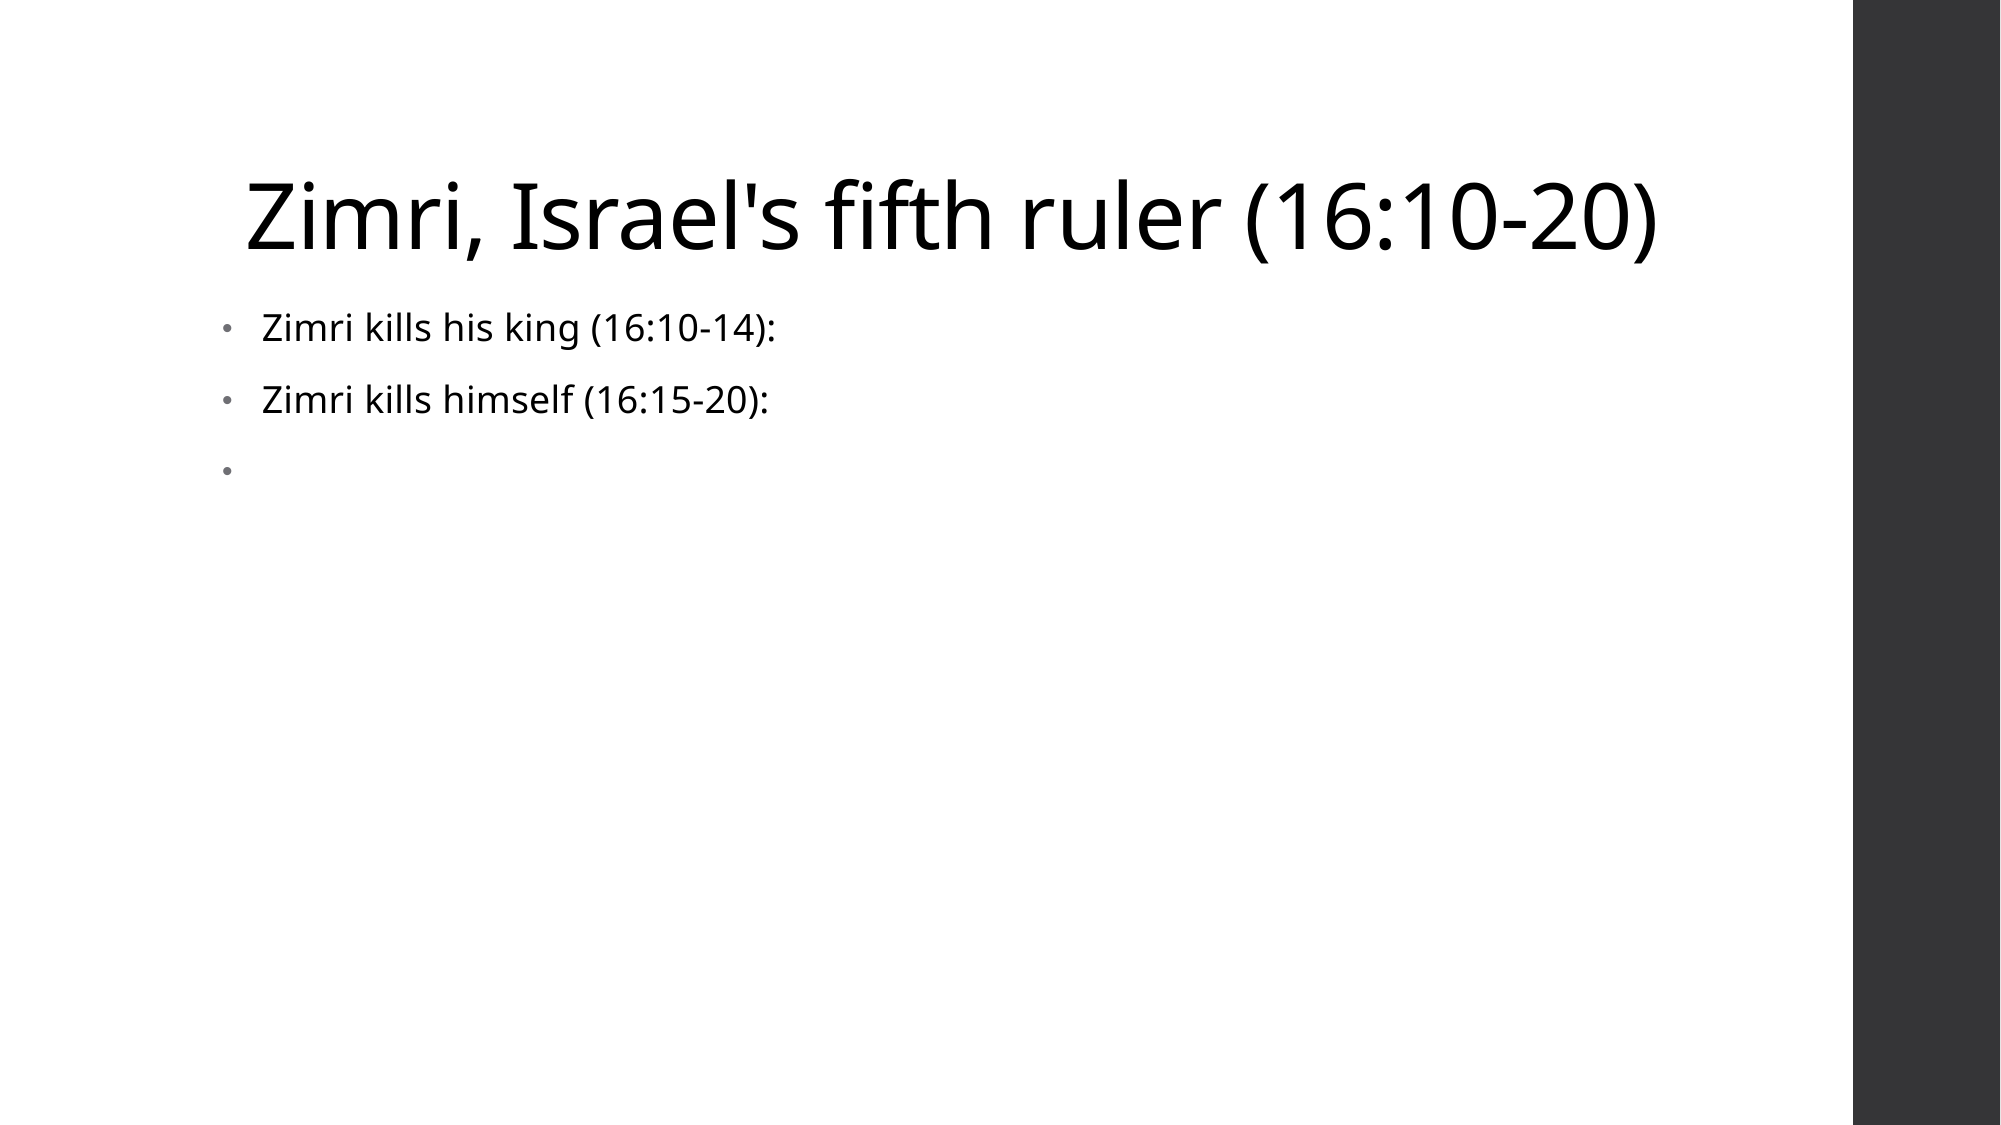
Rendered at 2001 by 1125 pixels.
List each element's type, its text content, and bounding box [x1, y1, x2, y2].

title Zimri, Israel's fifth ruler (16:10-20) [206, 60, 1797, 278]
list Zimri kills his king (16:10-14): Zimri kills himself (16:15-20): [206, 299, 1617, 1014]
